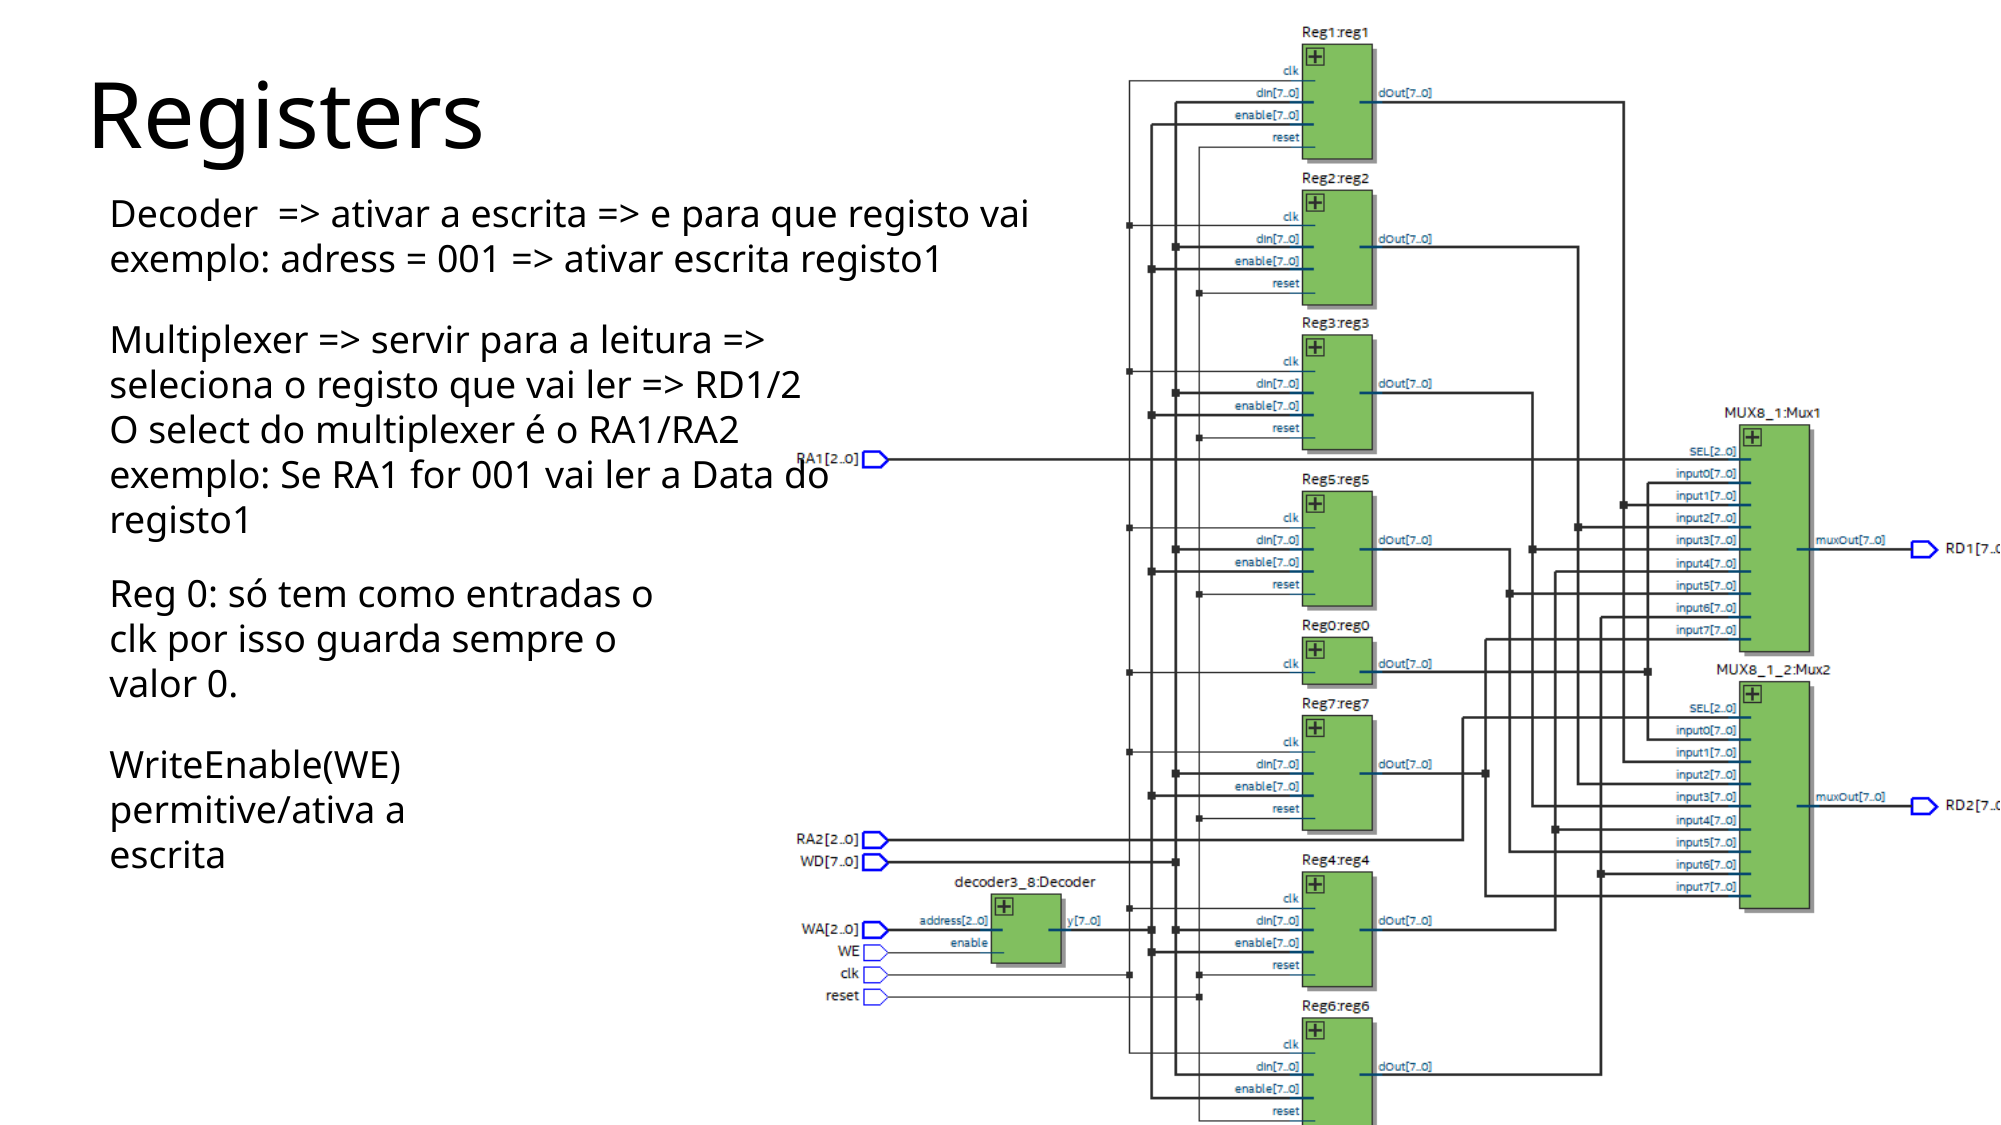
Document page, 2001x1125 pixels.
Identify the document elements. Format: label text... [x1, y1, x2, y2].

text_box Reg 0: só tem como entradas o clk por isso guarda sempre o valor 0. [94, 562, 698, 669]
picture [323, 20, 2000, 1125]
text_box WriteEnable(WE) permitive/ativa a escrita [94, 733, 475, 886]
text_box Multiplexer => servir para a leitura => seleciona o registo que vai ler => RD1/2 O select do multiplexer é o RA1/RA2 exemplo: Se RA1 for 001 vai ler a Data do registo1 [94, 308, 914, 506]
title Registers [71, 0, 1722, 238]
text_box Decoder => ativar a escrita => e para que registo vai exemplo: adress = 001 => ativar escrita registo1 [94, 182, 1191, 289]
